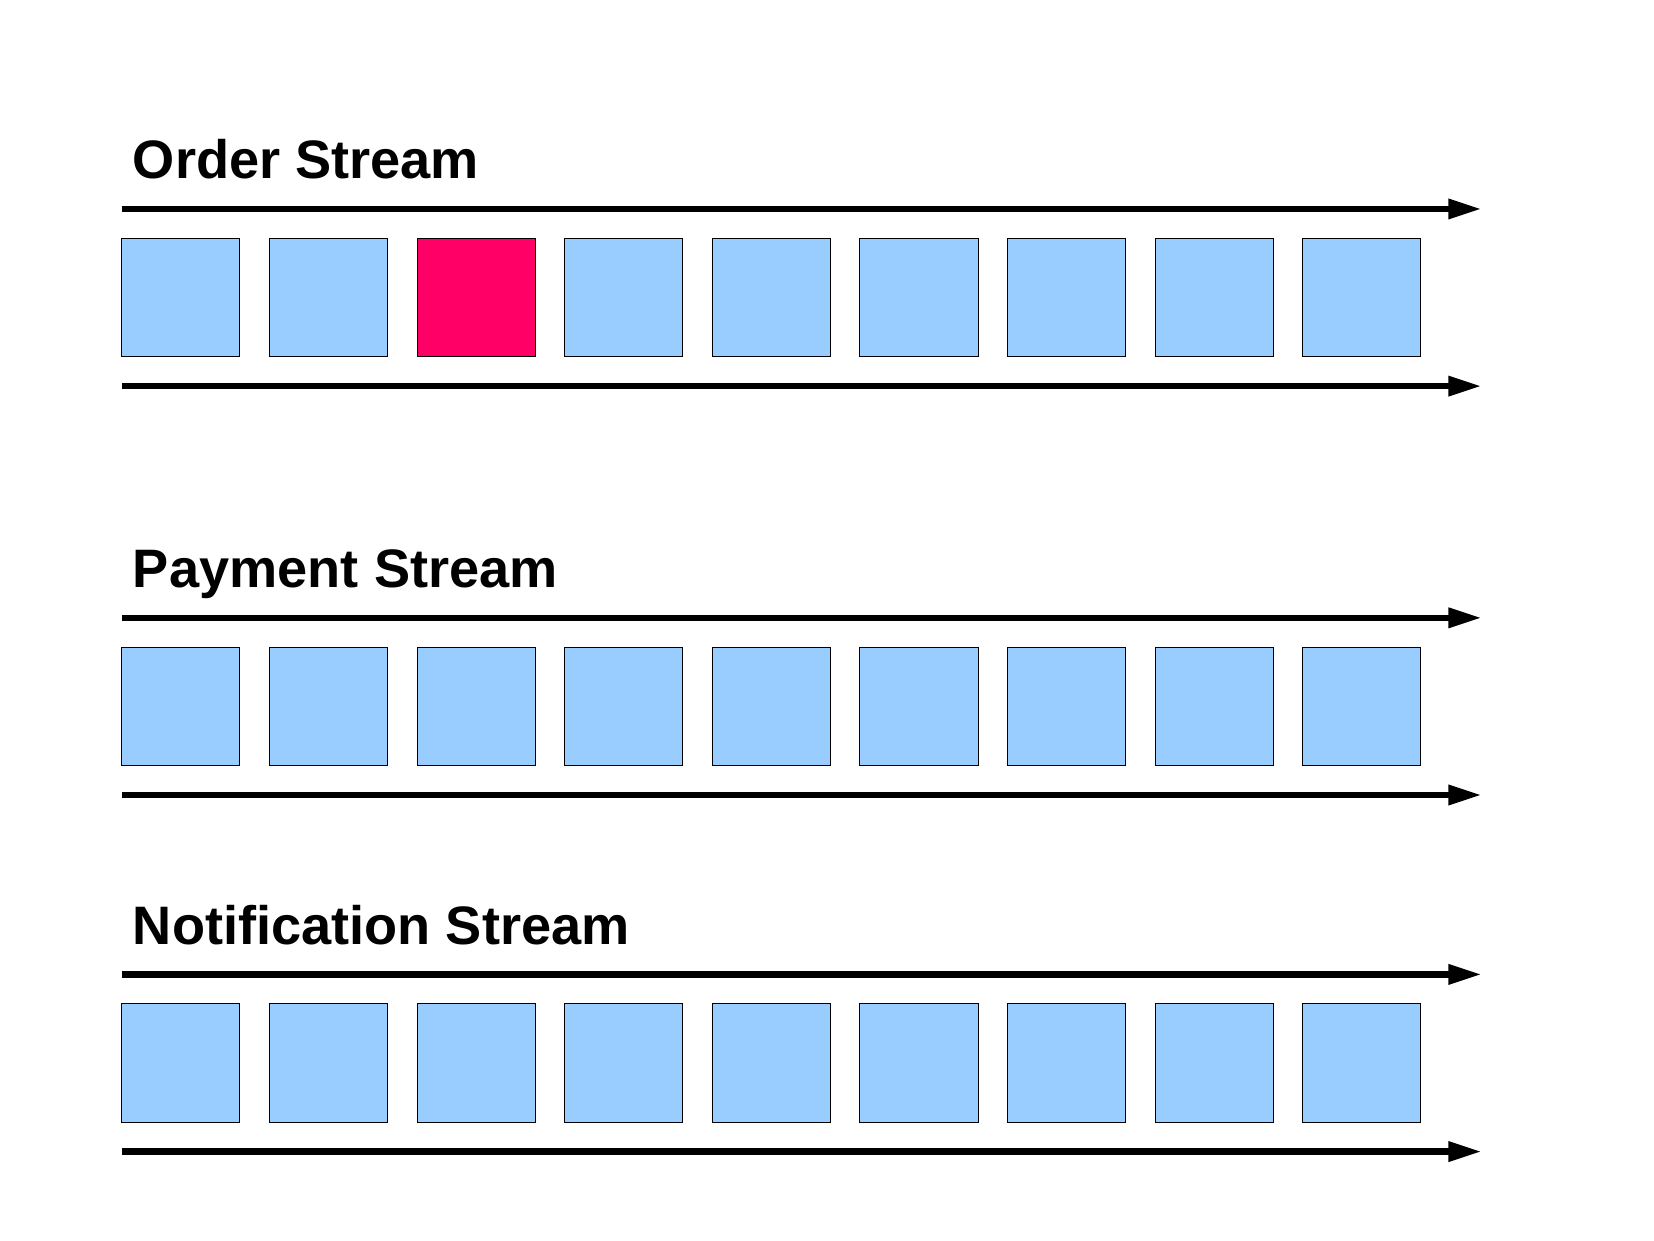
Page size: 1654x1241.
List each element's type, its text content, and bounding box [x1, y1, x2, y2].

text_box [1007, 1003, 1126, 1123]
text_box [564, 238, 683, 357]
text_box [1007, 238, 1126, 357]
text_box [1302, 238, 1421, 357]
text_box [859, 647, 979, 766]
text_box [417, 1003, 536, 1123]
text_box [859, 238, 979, 357]
text_box [1155, 1003, 1274, 1123]
text_box [859, 1003, 979, 1123]
text_box [564, 647, 683, 766]
text_box Notification Stream [118, 888, 646, 964]
text_box [564, 1003, 683, 1123]
text_box Payment Stream [118, 531, 574, 608]
text_box Order Stream [118, 122, 495, 199]
text_box [1155, 238, 1274, 357]
text_box [1155, 647, 1274, 766]
text_box [712, 238, 831, 357]
text_box [121, 238, 240, 357]
text_box [417, 238, 536, 357]
text_box [269, 647, 388, 766]
text_box [121, 1003, 240, 1123]
text_box [121, 647, 240, 766]
text_box [1302, 647, 1421, 766]
text_box [1302, 1003, 1421, 1123]
text_box [269, 1003, 388, 1123]
text_box [712, 1003, 831, 1123]
text_box [1007, 647, 1126, 766]
text_box [712, 647, 831, 766]
text_box [269, 238, 388, 357]
text_box [417, 647, 536, 766]
